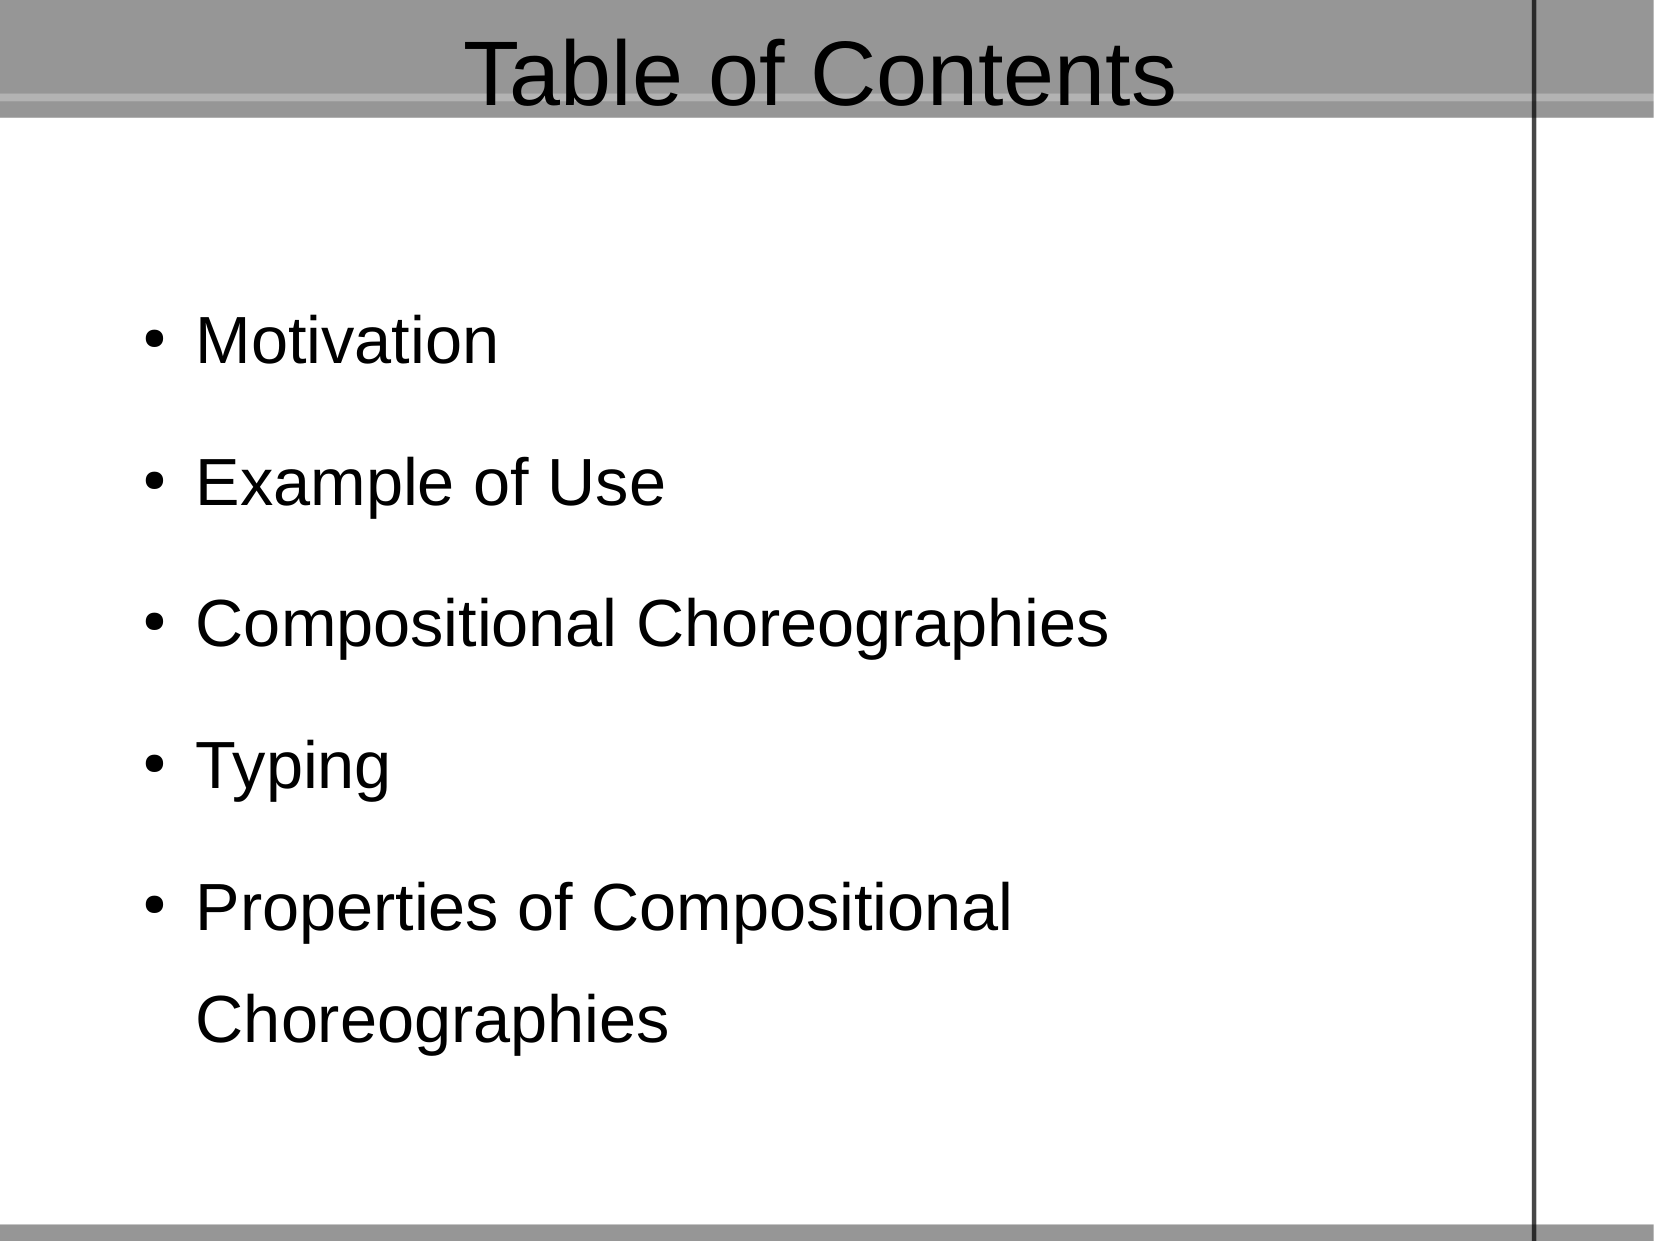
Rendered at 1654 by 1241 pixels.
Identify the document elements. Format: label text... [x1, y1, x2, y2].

list Motivation Example of Use Compositional Choreographies Typing Properties of Compositional Choreographies [124, 265, 1506, 1048]
picture [0, 0, 1654, 1241]
title Table of Contents [76, 0, 1565, 178]
